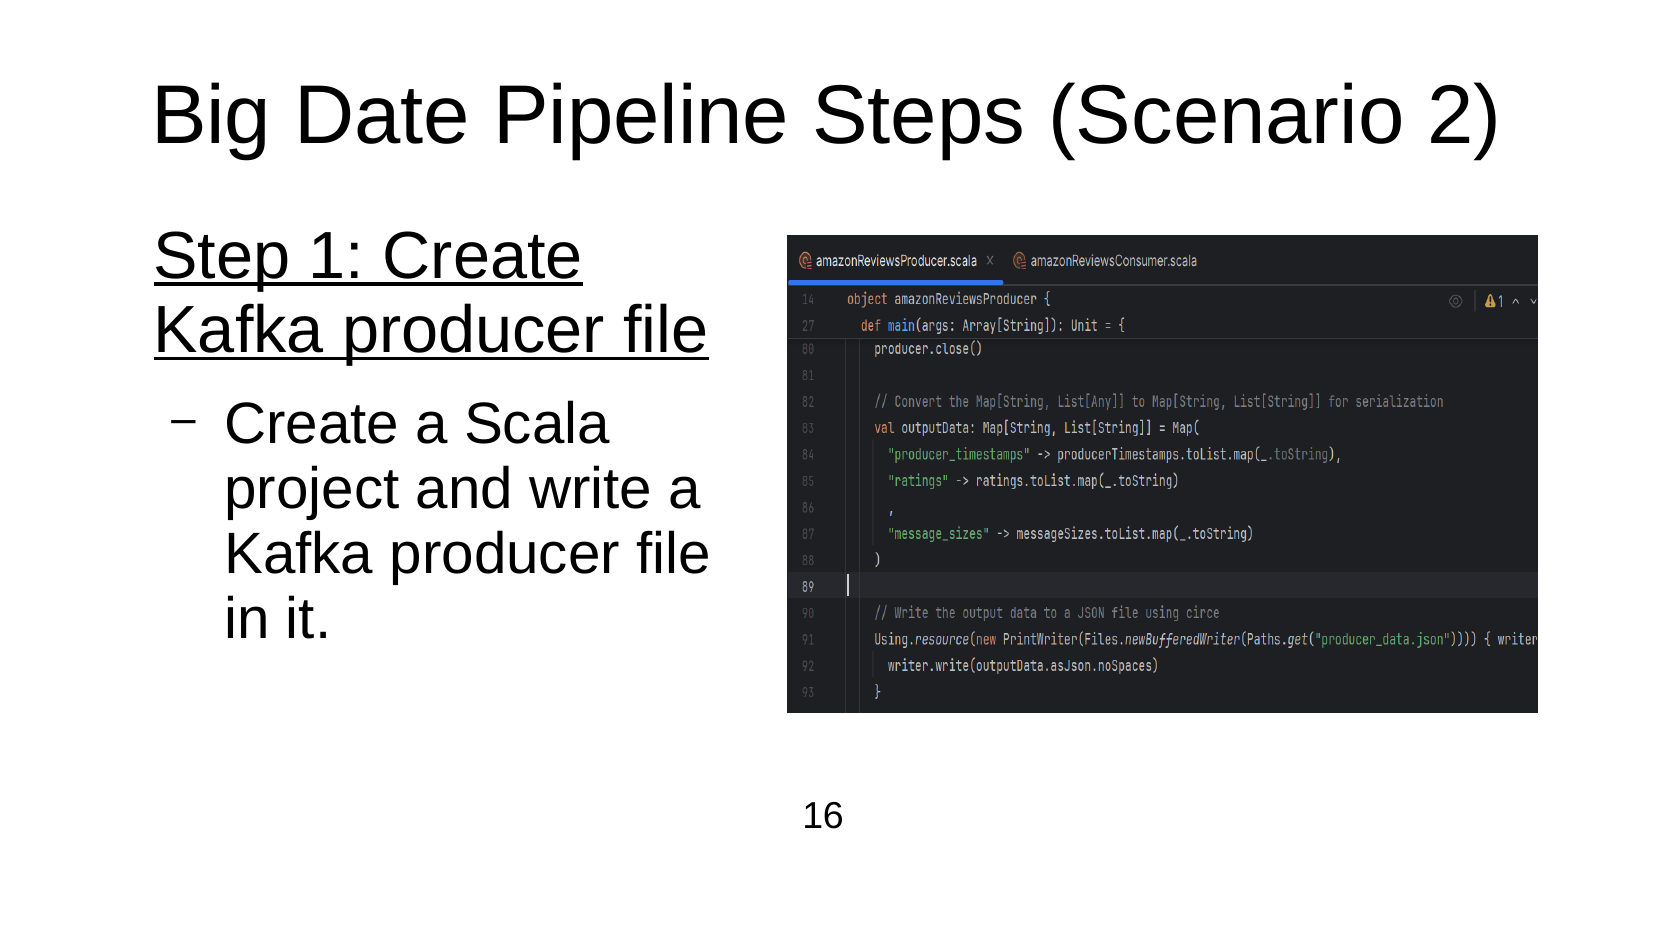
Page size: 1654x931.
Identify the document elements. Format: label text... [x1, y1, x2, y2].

text_box <number> [787, 787, 1051, 858]
picture [787, 235, 1538, 713]
title Big Date Pipeline Steps (Scenario 2) [82, 37, 1571, 193]
list Step 1: Create Kafka producer file Create a Scala project and write a Kafka producer file in it. [82, 217, 751, 758]
